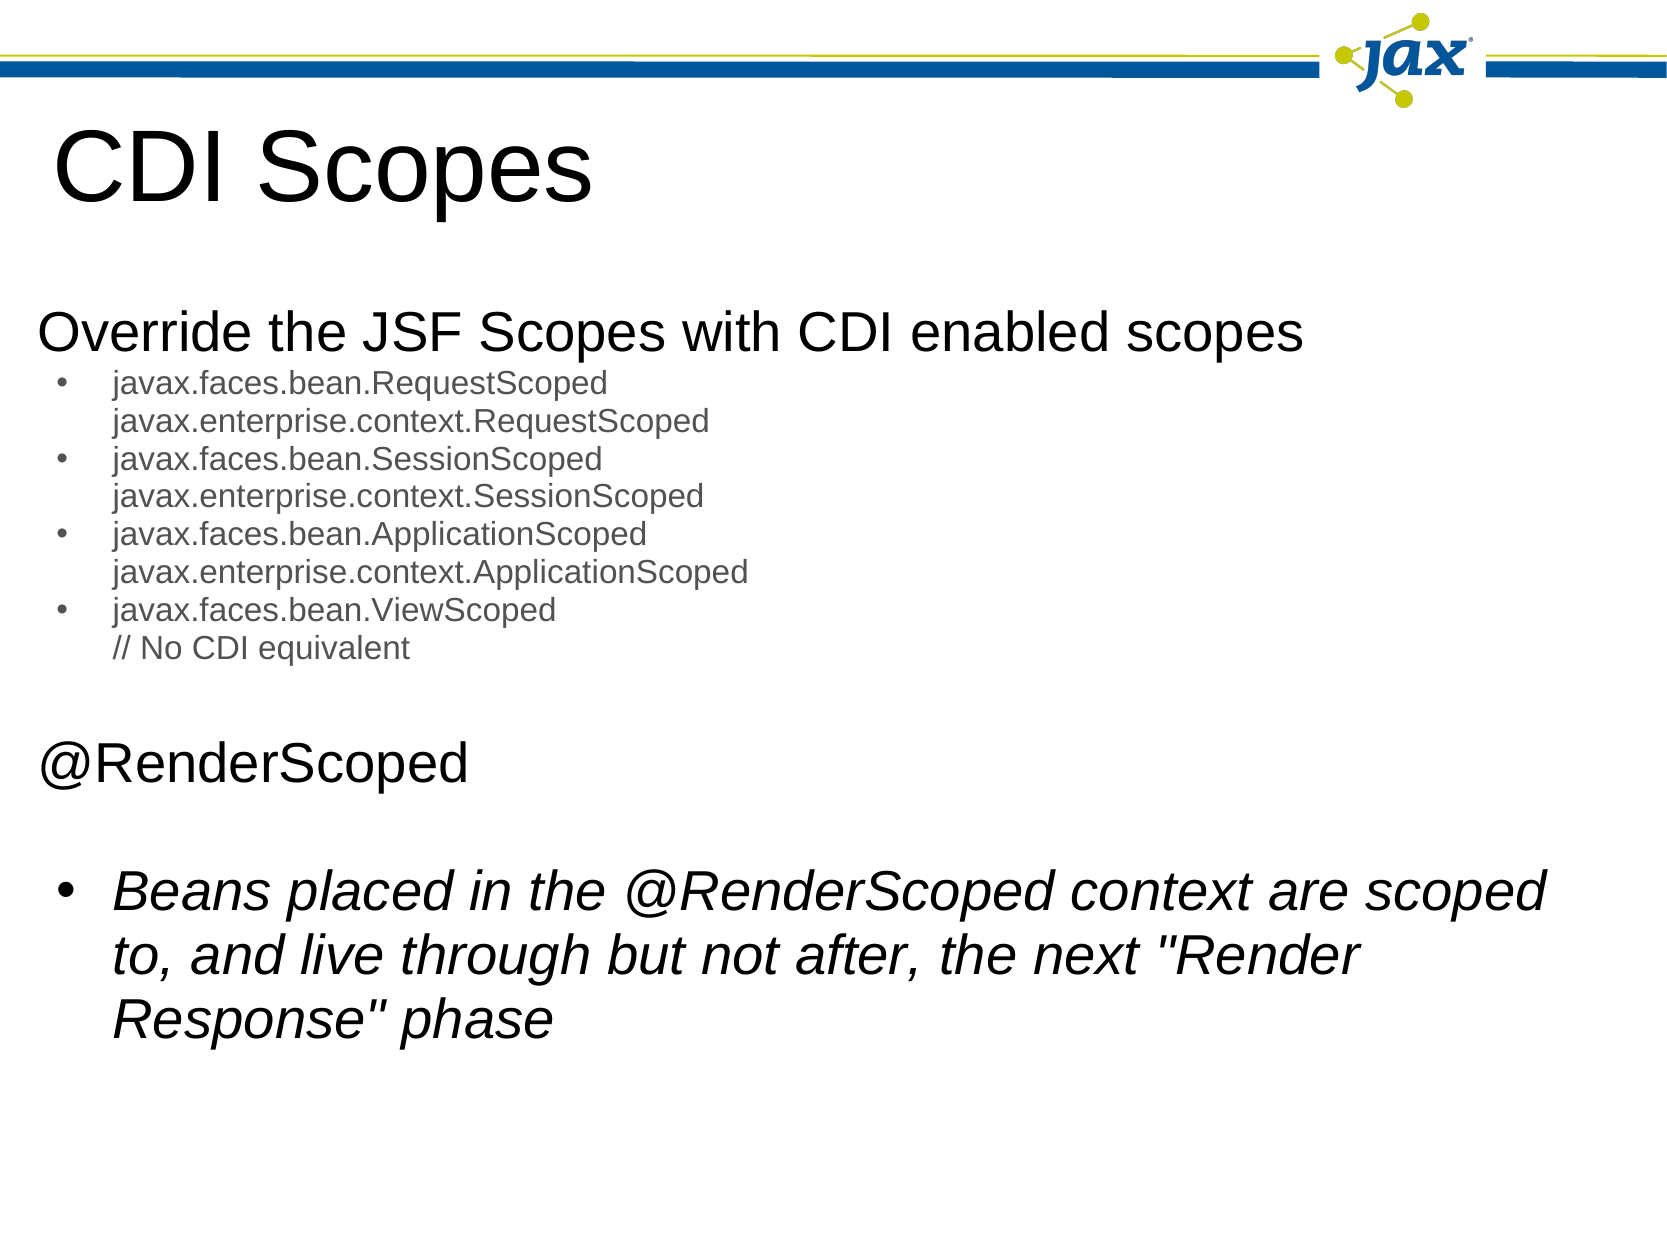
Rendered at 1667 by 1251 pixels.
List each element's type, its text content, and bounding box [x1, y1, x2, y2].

title CDI Scopes [37, 91, 1651, 230]
list Override the JSF Scopes with CDI enabled scopes javax.faces.bean.RequestScoped javax.enterprise.context.RequestScoped javax.faces.bean.SessionScoped javax.enterprise.context.SessionScoped javax.faces.bean.ApplicationScoped javax.enterprise.context.ApplicationScoped javax.faces.bean.ViewScoped // No CDI equivalent @RenderScoped Beans placed in the @RenderScoped context are scoped to, and live through but not after, the next "Render Response" phase [37, 300, 1613, 1126]
picture [1335, 13, 1473, 91]
